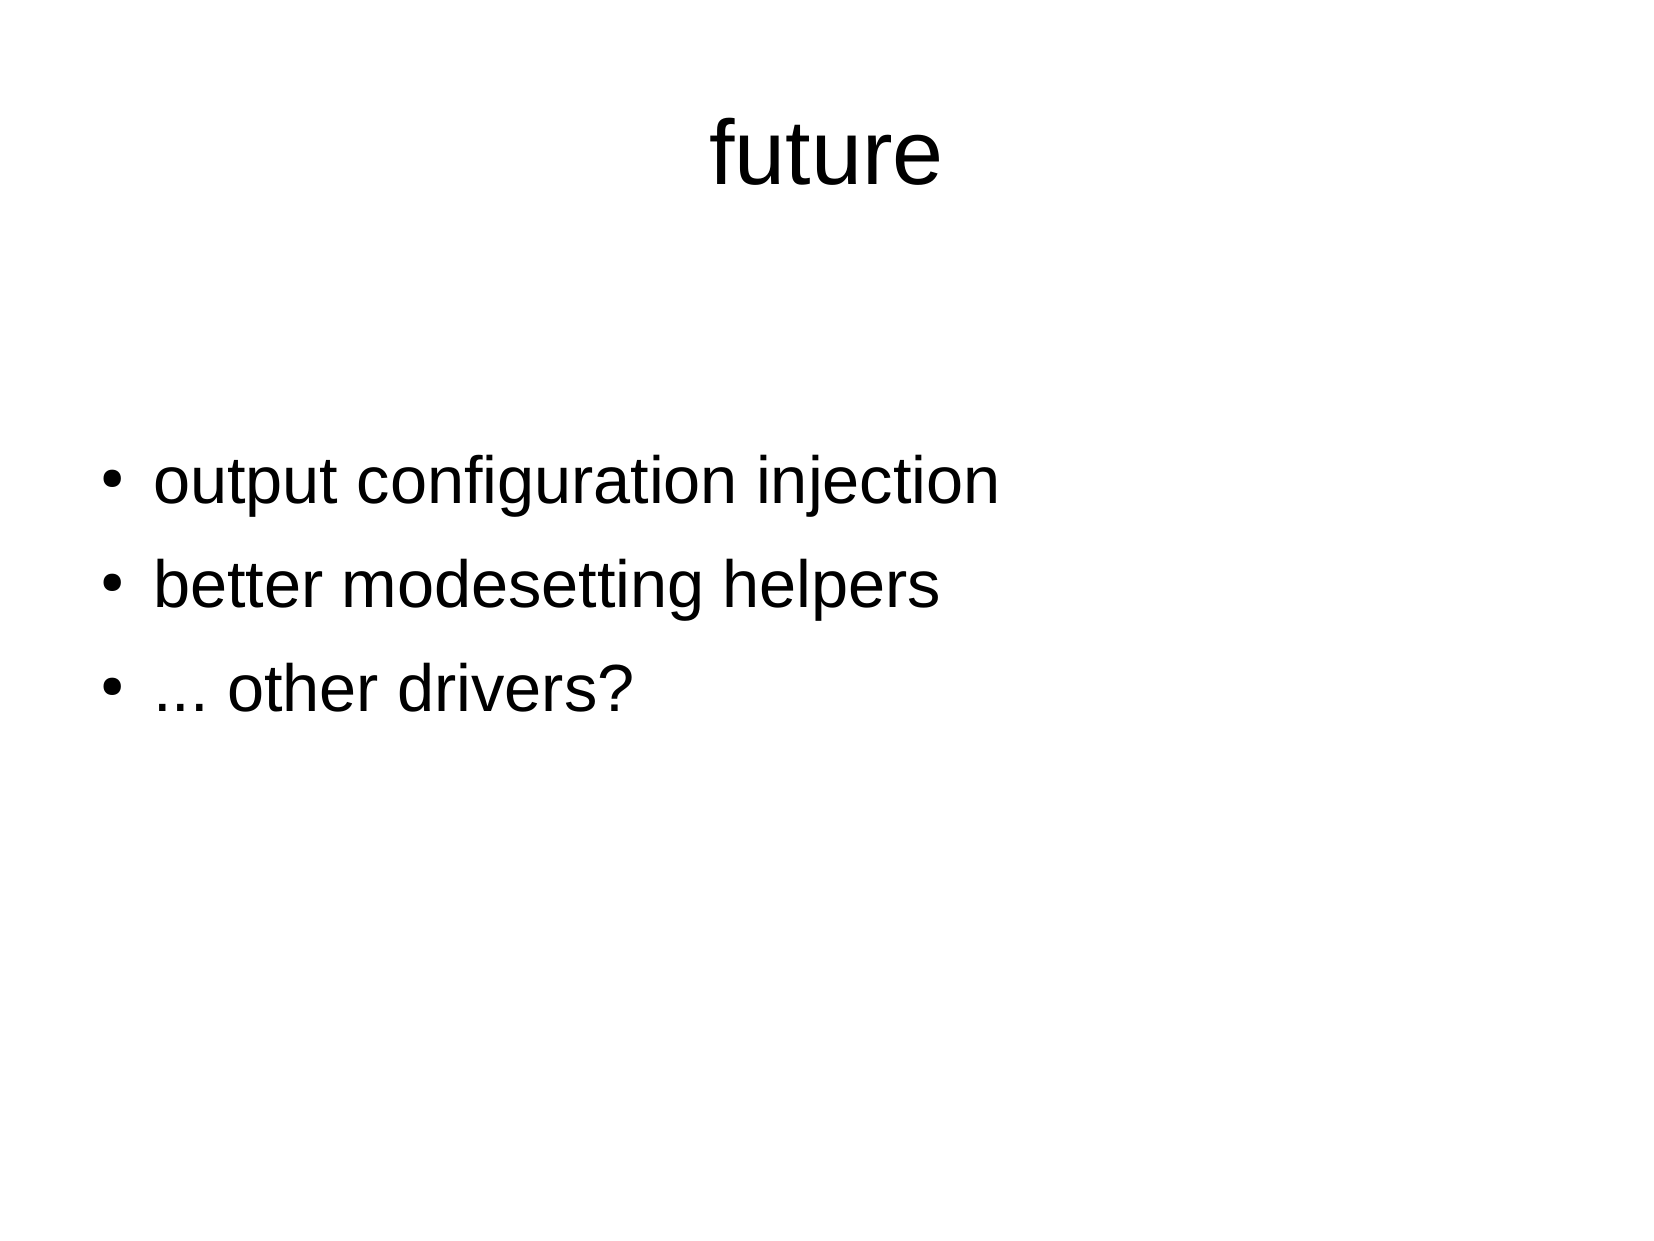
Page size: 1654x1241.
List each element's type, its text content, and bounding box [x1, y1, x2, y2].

list output configuration injection better modesetting helpers ... other drivers? [82, 442, 1571, 1032]
title future [82, 49, 1571, 257]
